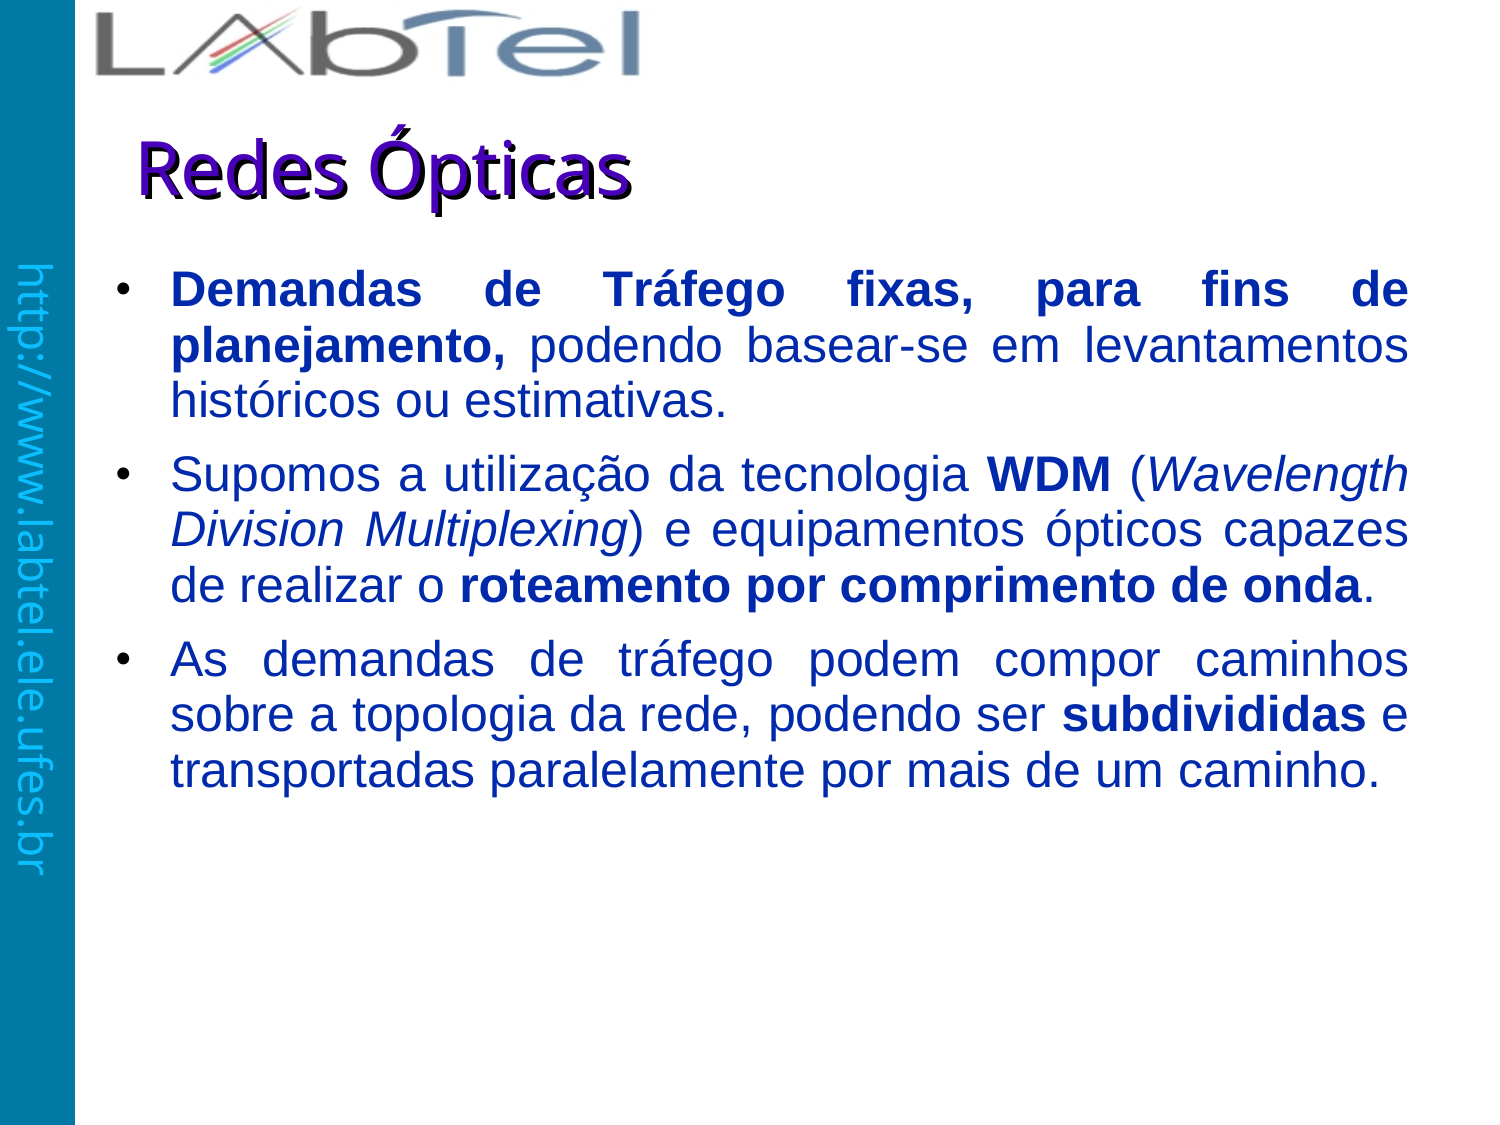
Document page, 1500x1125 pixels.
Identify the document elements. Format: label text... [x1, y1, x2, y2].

title Redes Ópticas [99, 65, 1461, 264]
picture [76, 0, 675, 88]
list Demandas de Tráfego fixas, para fins de planejamento, podendo basear-se em levantamentos históricos ou estimativas. Supomos a utilização da tecnologia WDM (Wavelength Division Multiplexing) e equipamentos ópticos capazes de realizar o roteamento por comprimento de onda. As demandas de tráfego podem compor caminhos sobre a topologia da rede, podendo ser subdivididas e transportadas paralelamente por mais de um caminho. [99, 237, 1425, 1074]
